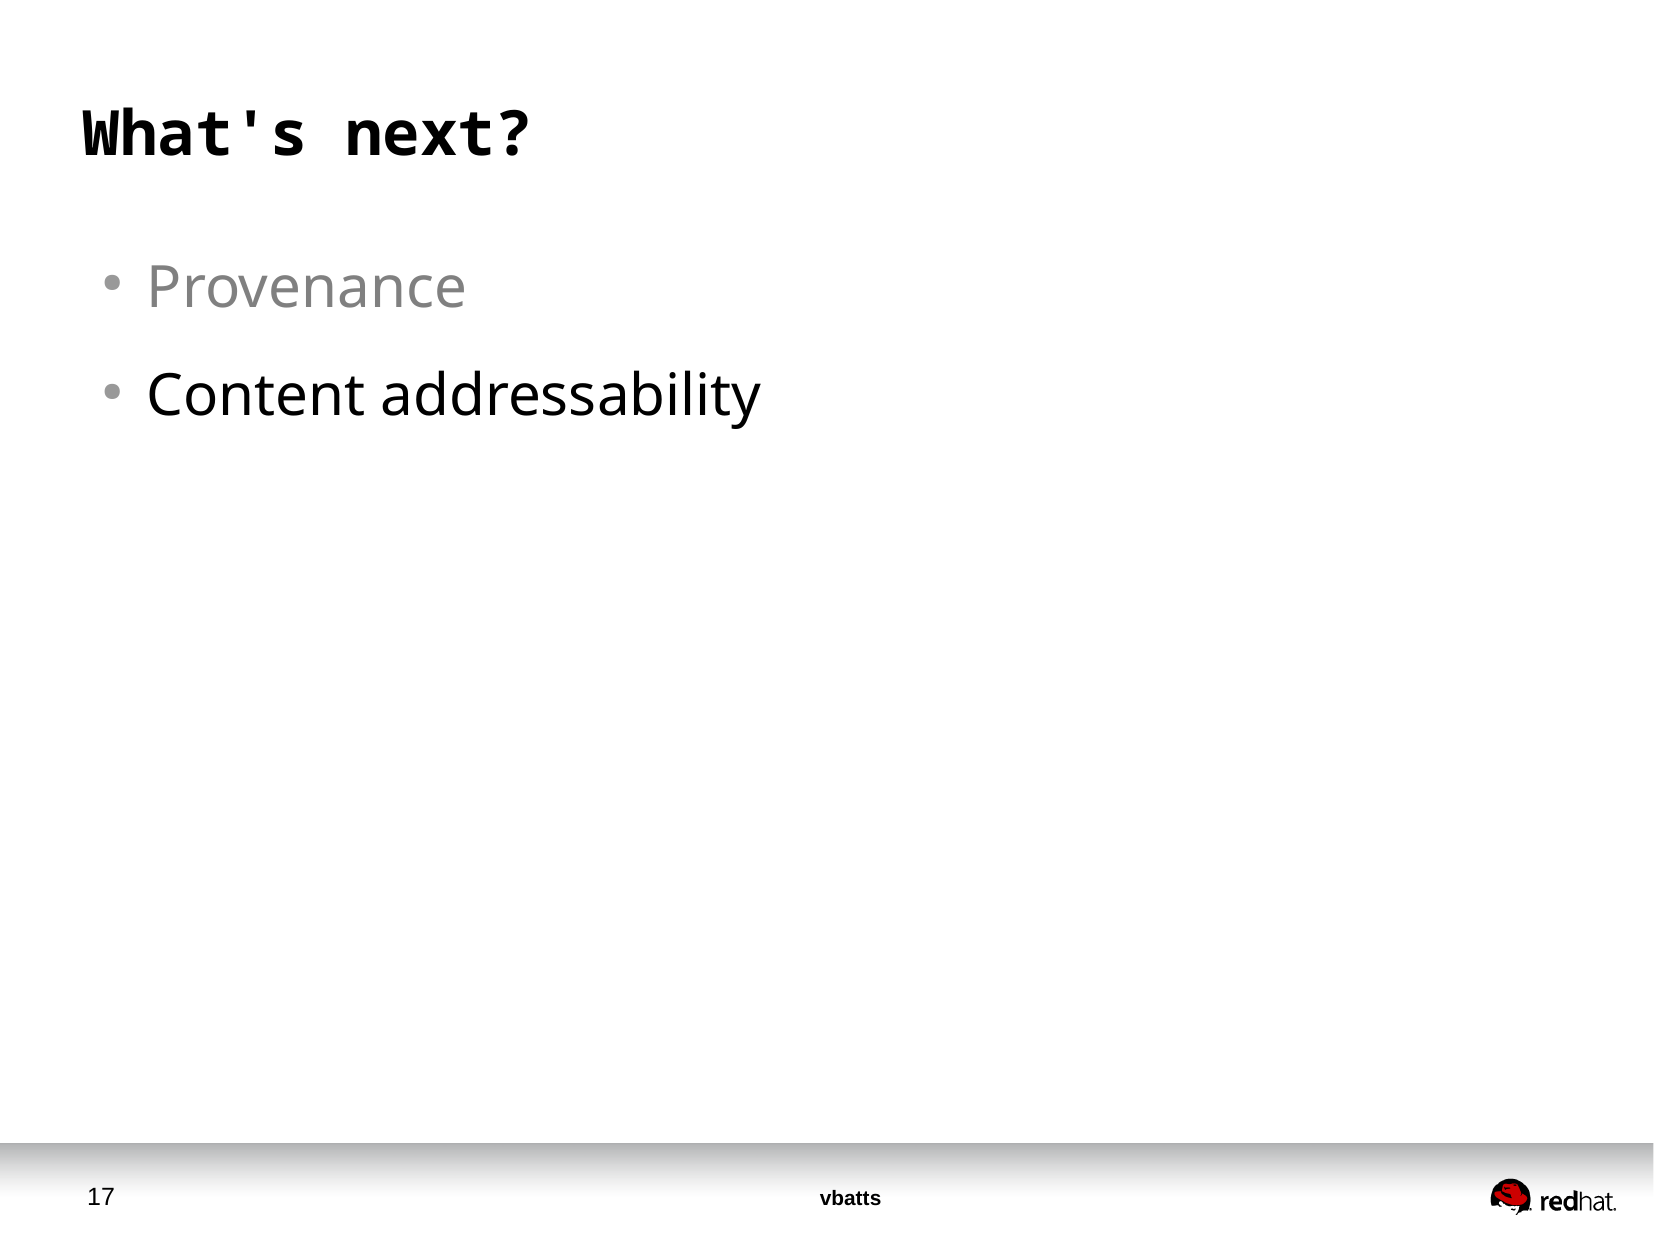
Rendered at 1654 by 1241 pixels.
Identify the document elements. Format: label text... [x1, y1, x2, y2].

title What's next? [82, 37, 1571, 226]
list Provenance Content addressability [86, 244, 1576, 1039]
picture [0, 1143, 1654, 1241]
